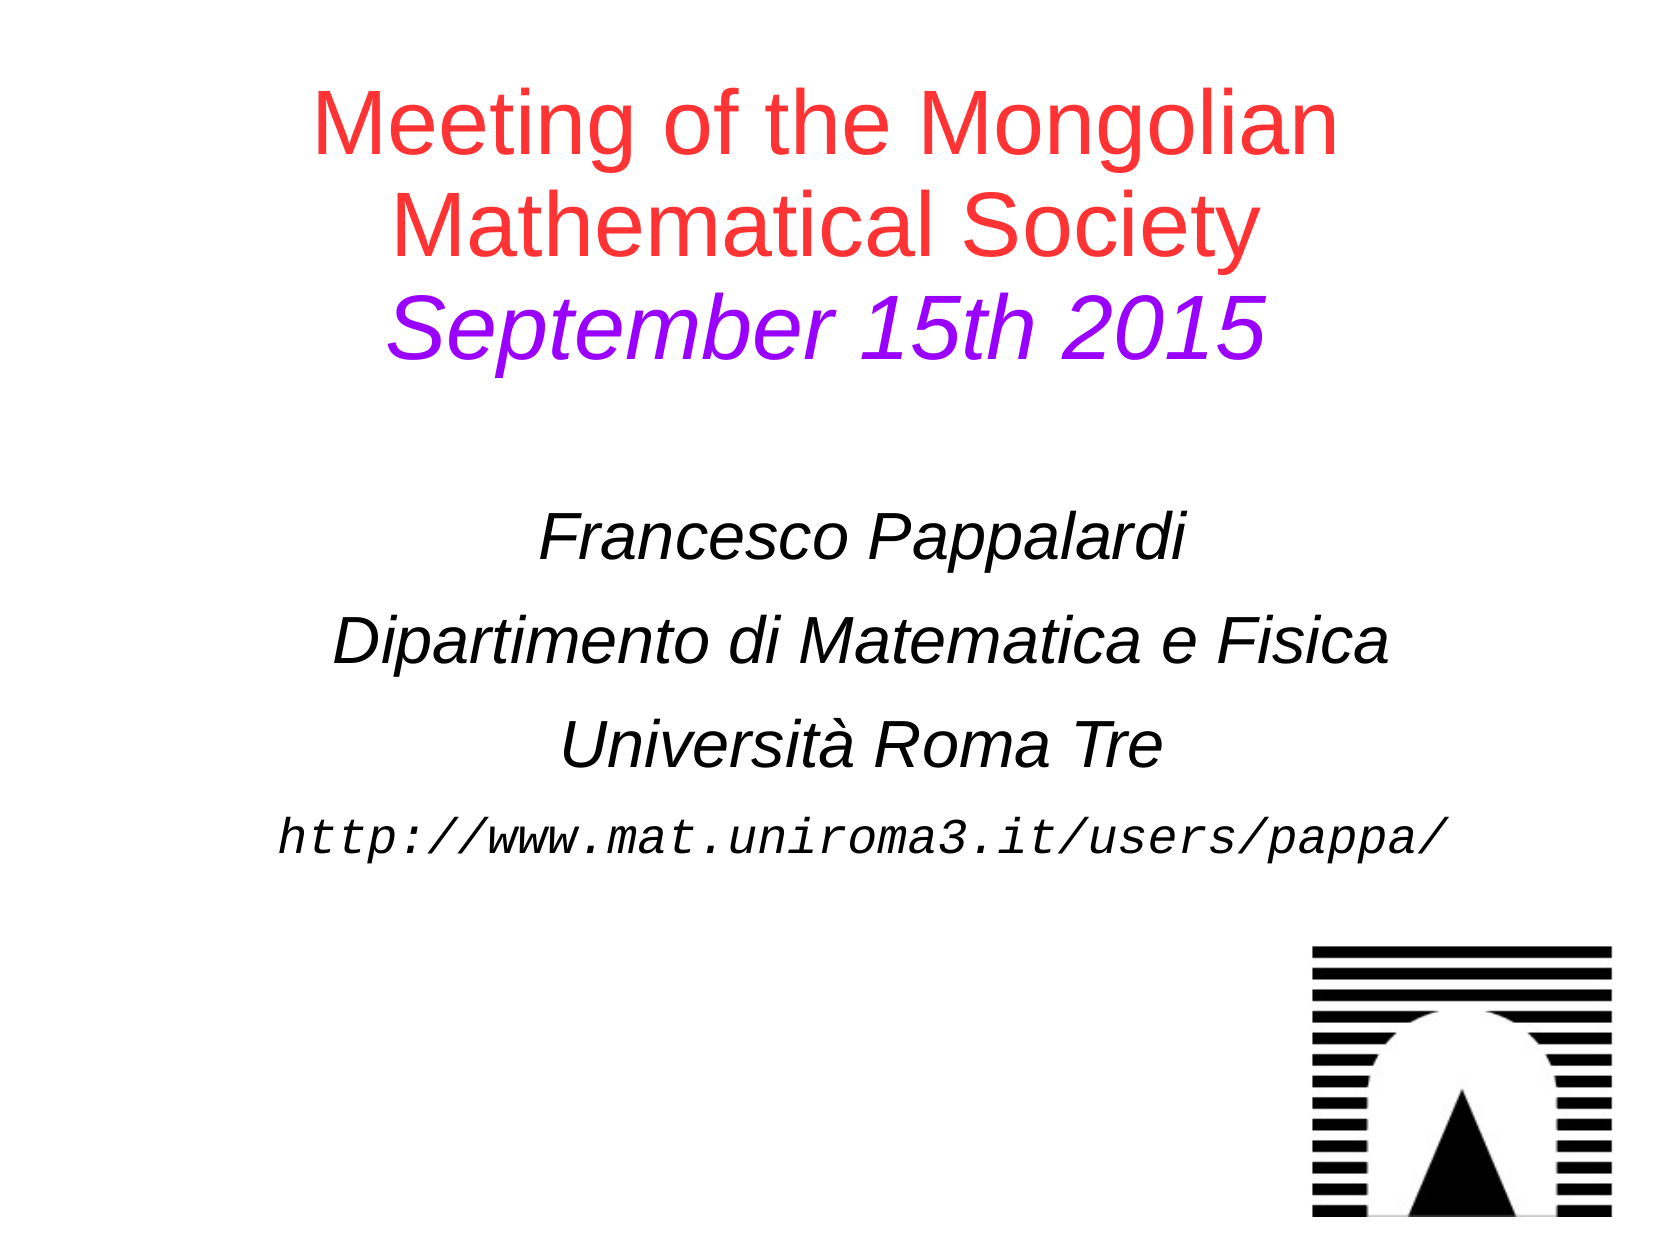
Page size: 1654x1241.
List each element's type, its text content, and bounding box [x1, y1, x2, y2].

list Francesco Pappalardi Dipartimento di Matematica e Fisica Università Roma Tre http://www.mat.uniroma3.it/users/pappa/ [82, 290, 1571, 1010]
picture [1311, 945, 1614, 1217]
title Meeting of the Mongolian Mathematical Society September 15th 2015 [82, 70, 1571, 290]
